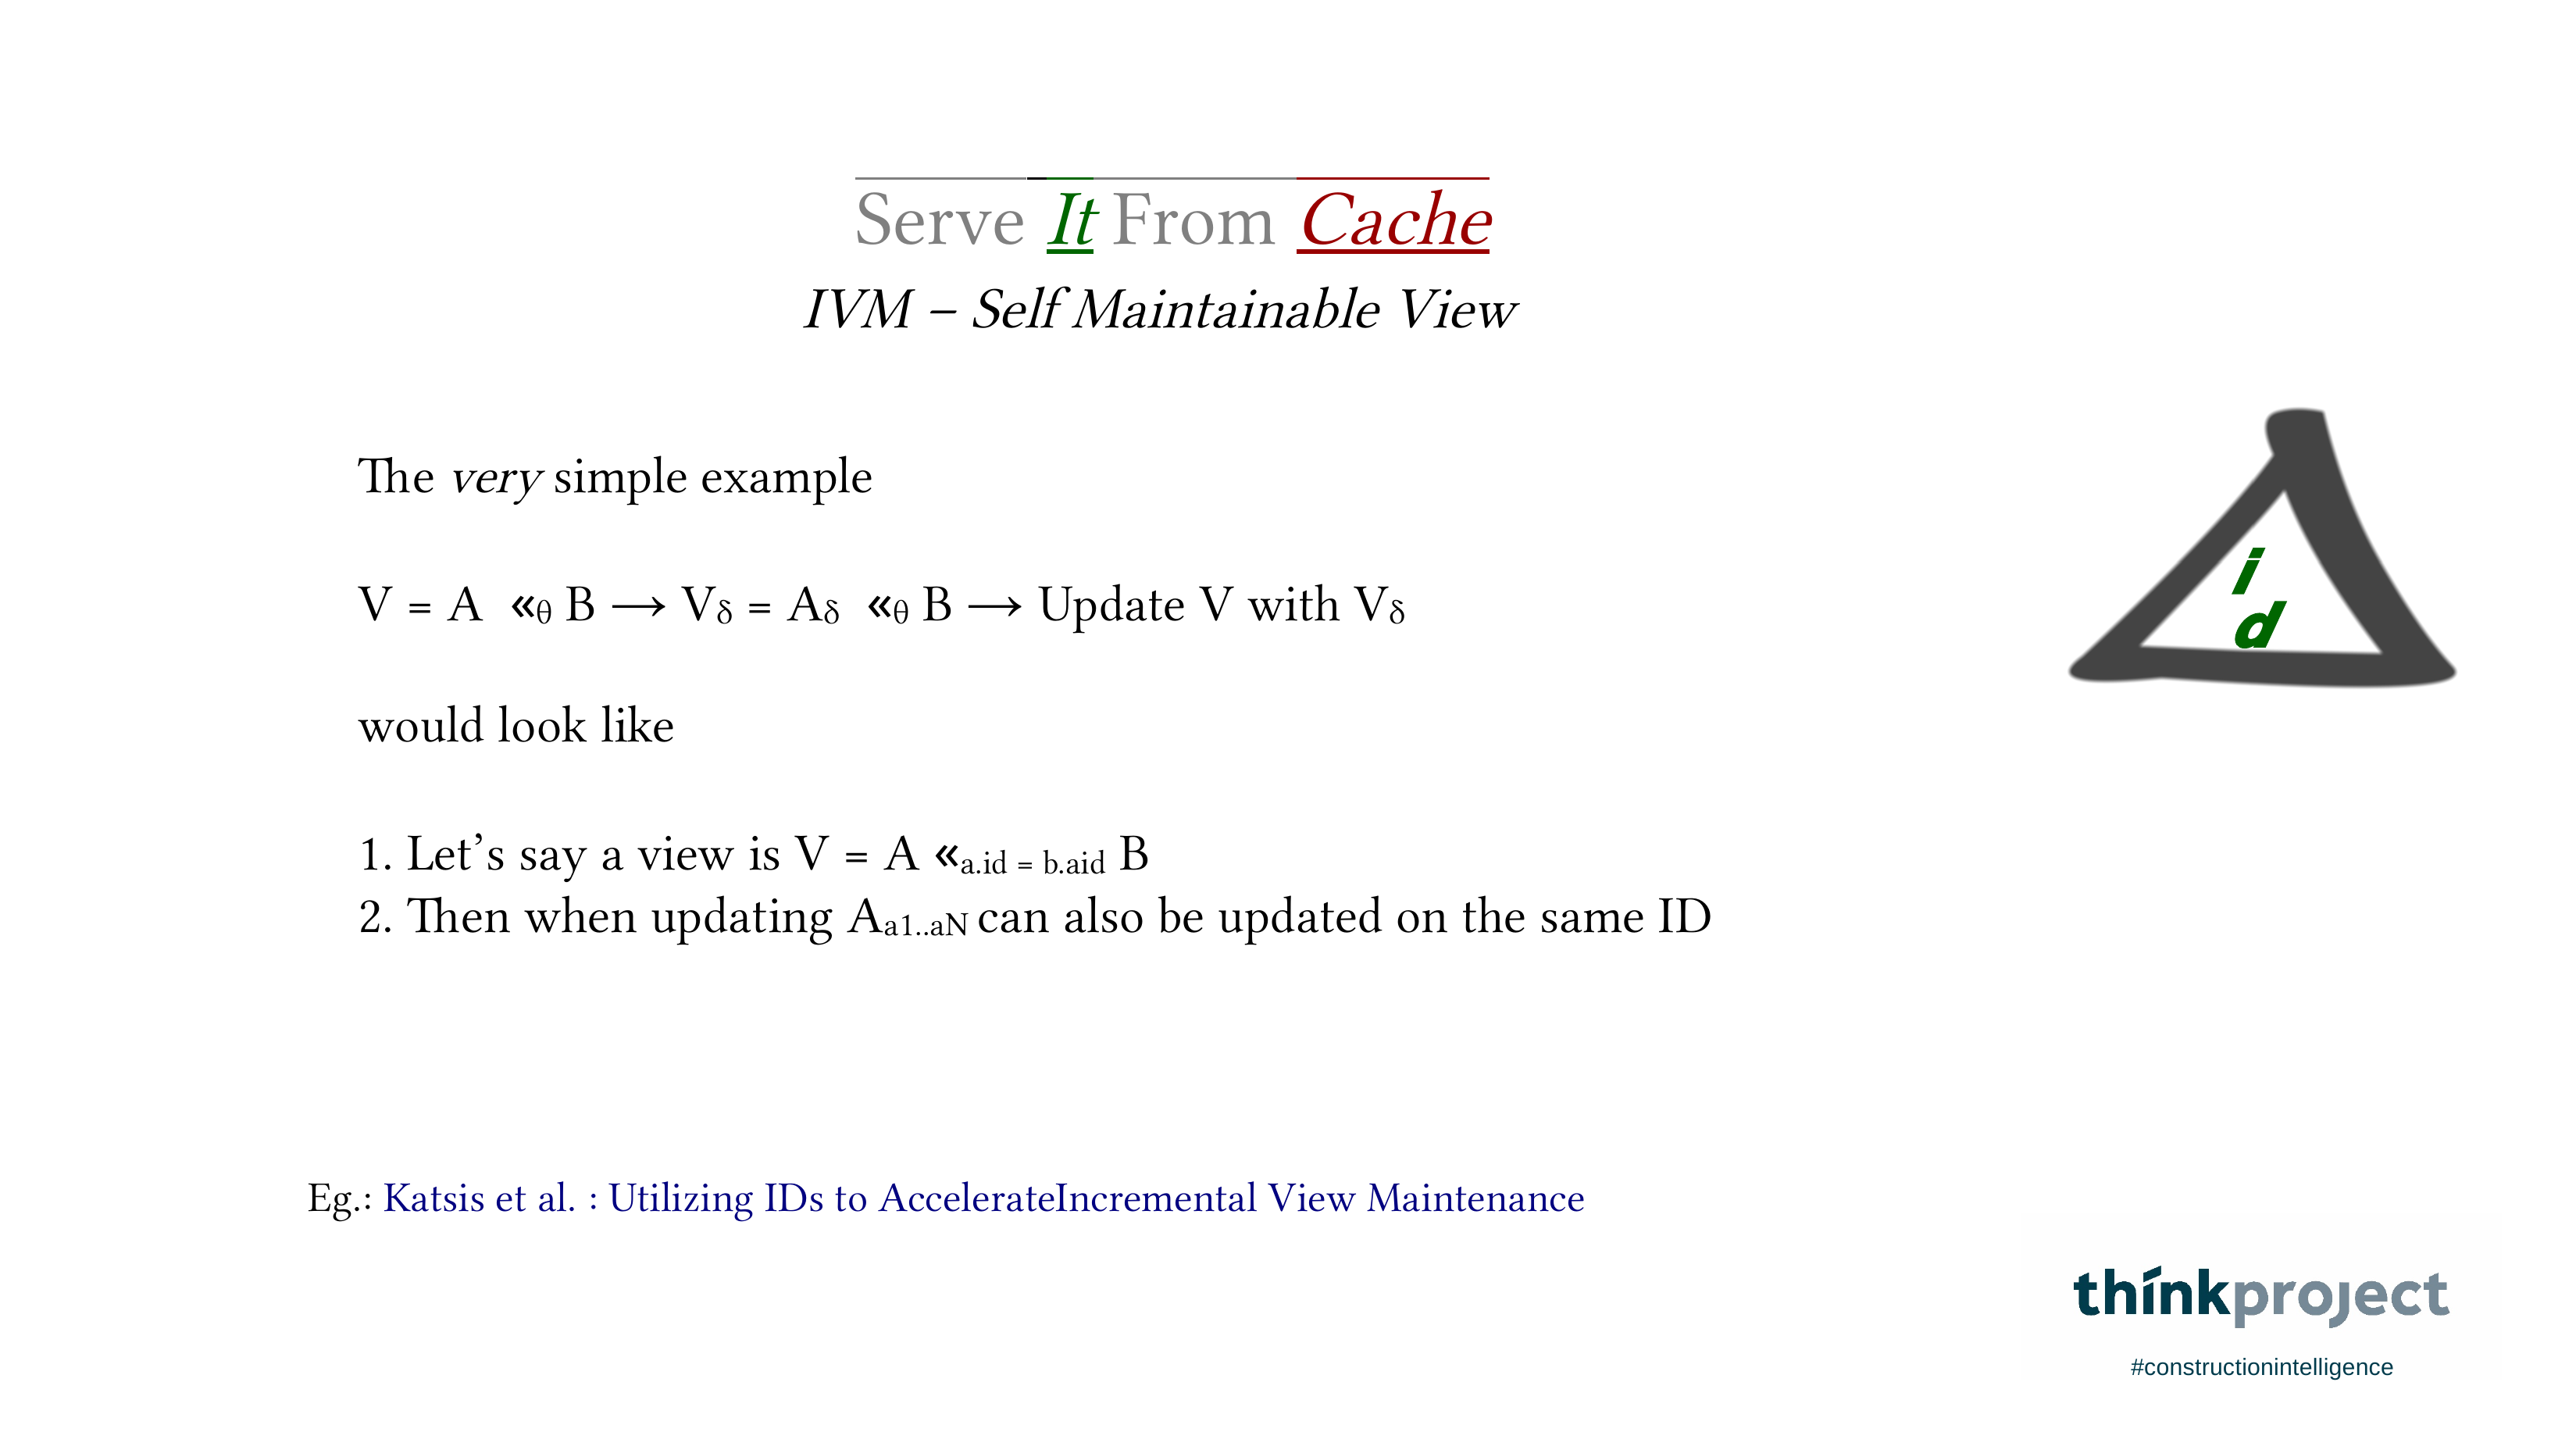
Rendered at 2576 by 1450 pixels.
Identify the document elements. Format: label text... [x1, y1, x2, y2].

text_box id [2219, 547, 2299, 651]
picture [2044, 386, 2461, 738]
text_box Eg.: Katsis et al. : Utilizing IDs to AccelerateIncremental View Maintenance [296, 1167, 1599, 1262]
text_box The very simple example V = A «θ B → Vδ = Aδ «θ B → Update V with Vδ would look like 1. Let’s say a view is V = A «a.id = b.aid B 2. Then when updating Aa1..aN can also be updated on the same ID [347, 440, 1871, 1015]
text_box IVM – Self Maintainable View [790, 270, 1572, 348]
picture [2332, 1364, 2338, 1373]
text_box Serve It From Cache [824, 168, 1602, 329]
picture [2021, 1212, 2502, 1380]
